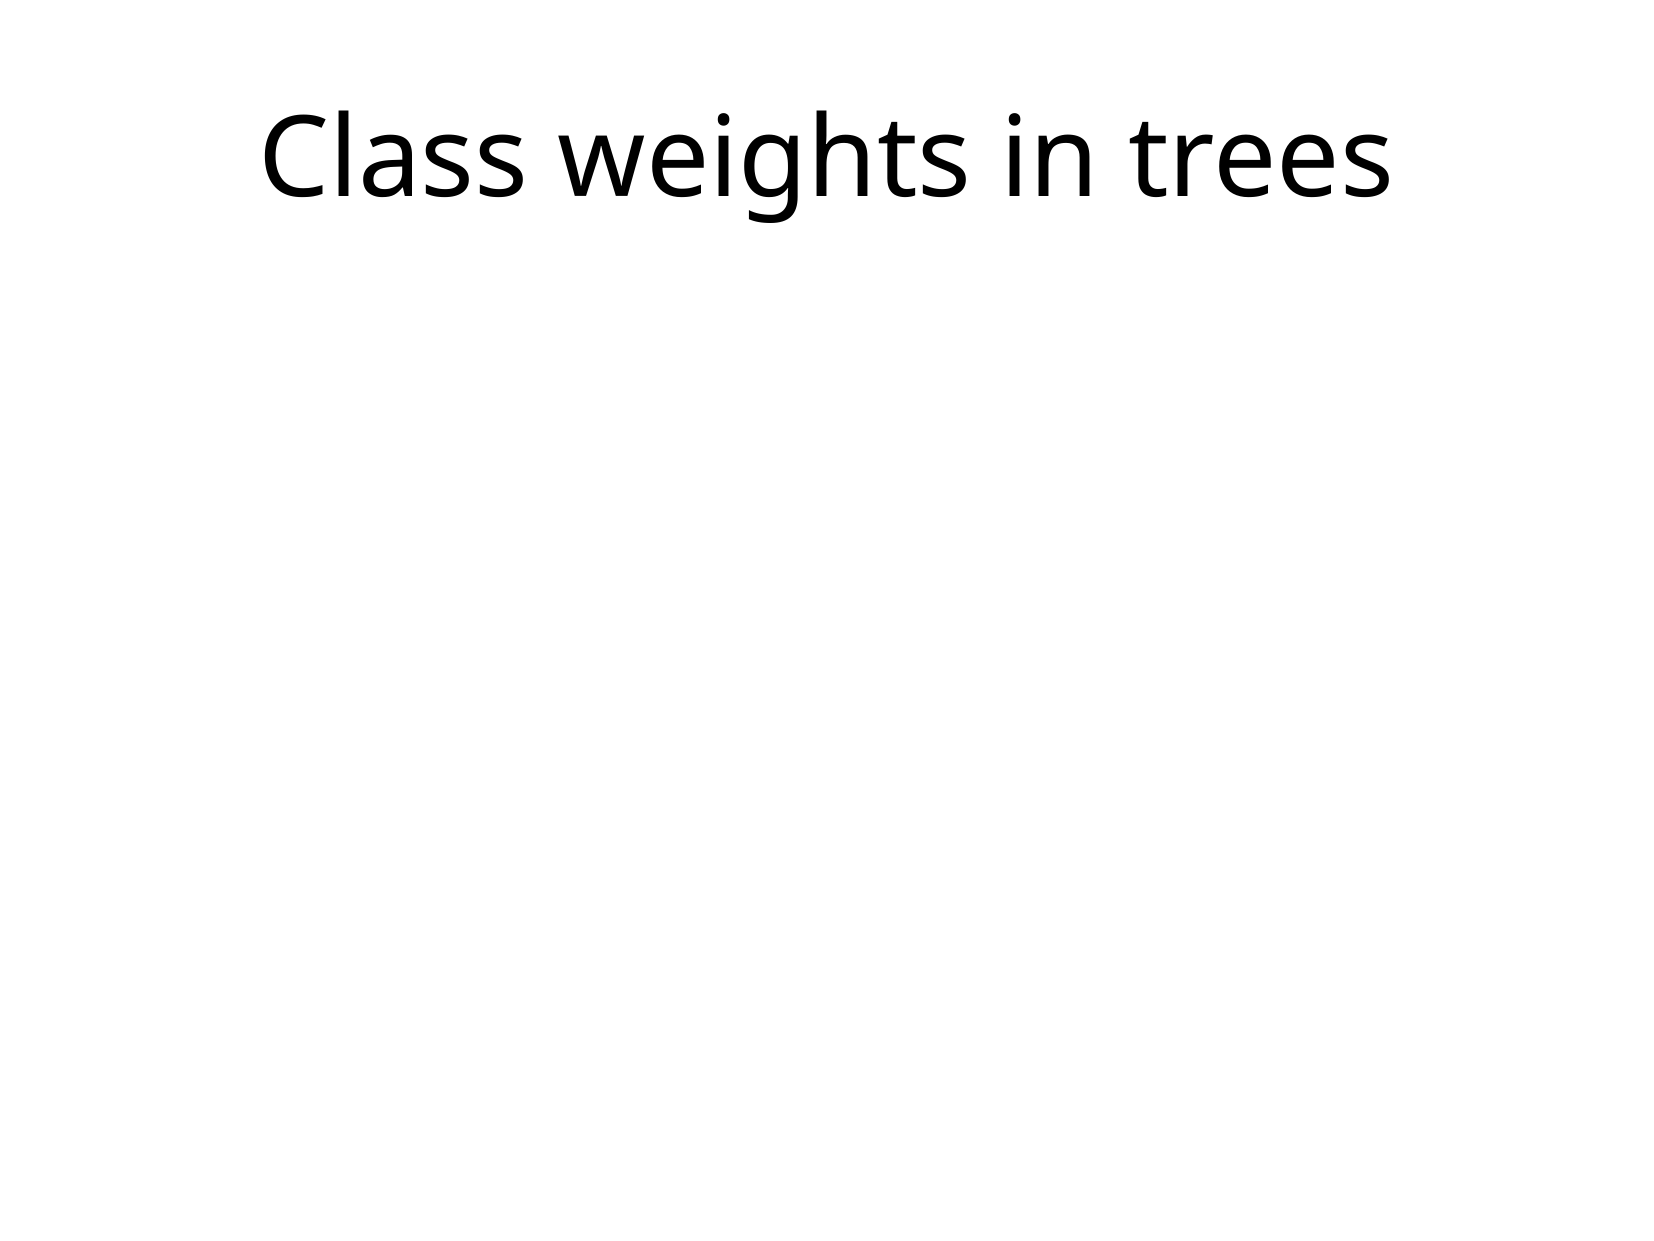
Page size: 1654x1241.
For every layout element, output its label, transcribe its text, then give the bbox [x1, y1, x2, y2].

title Class weights in trees [82, 49, 1571, 257]
